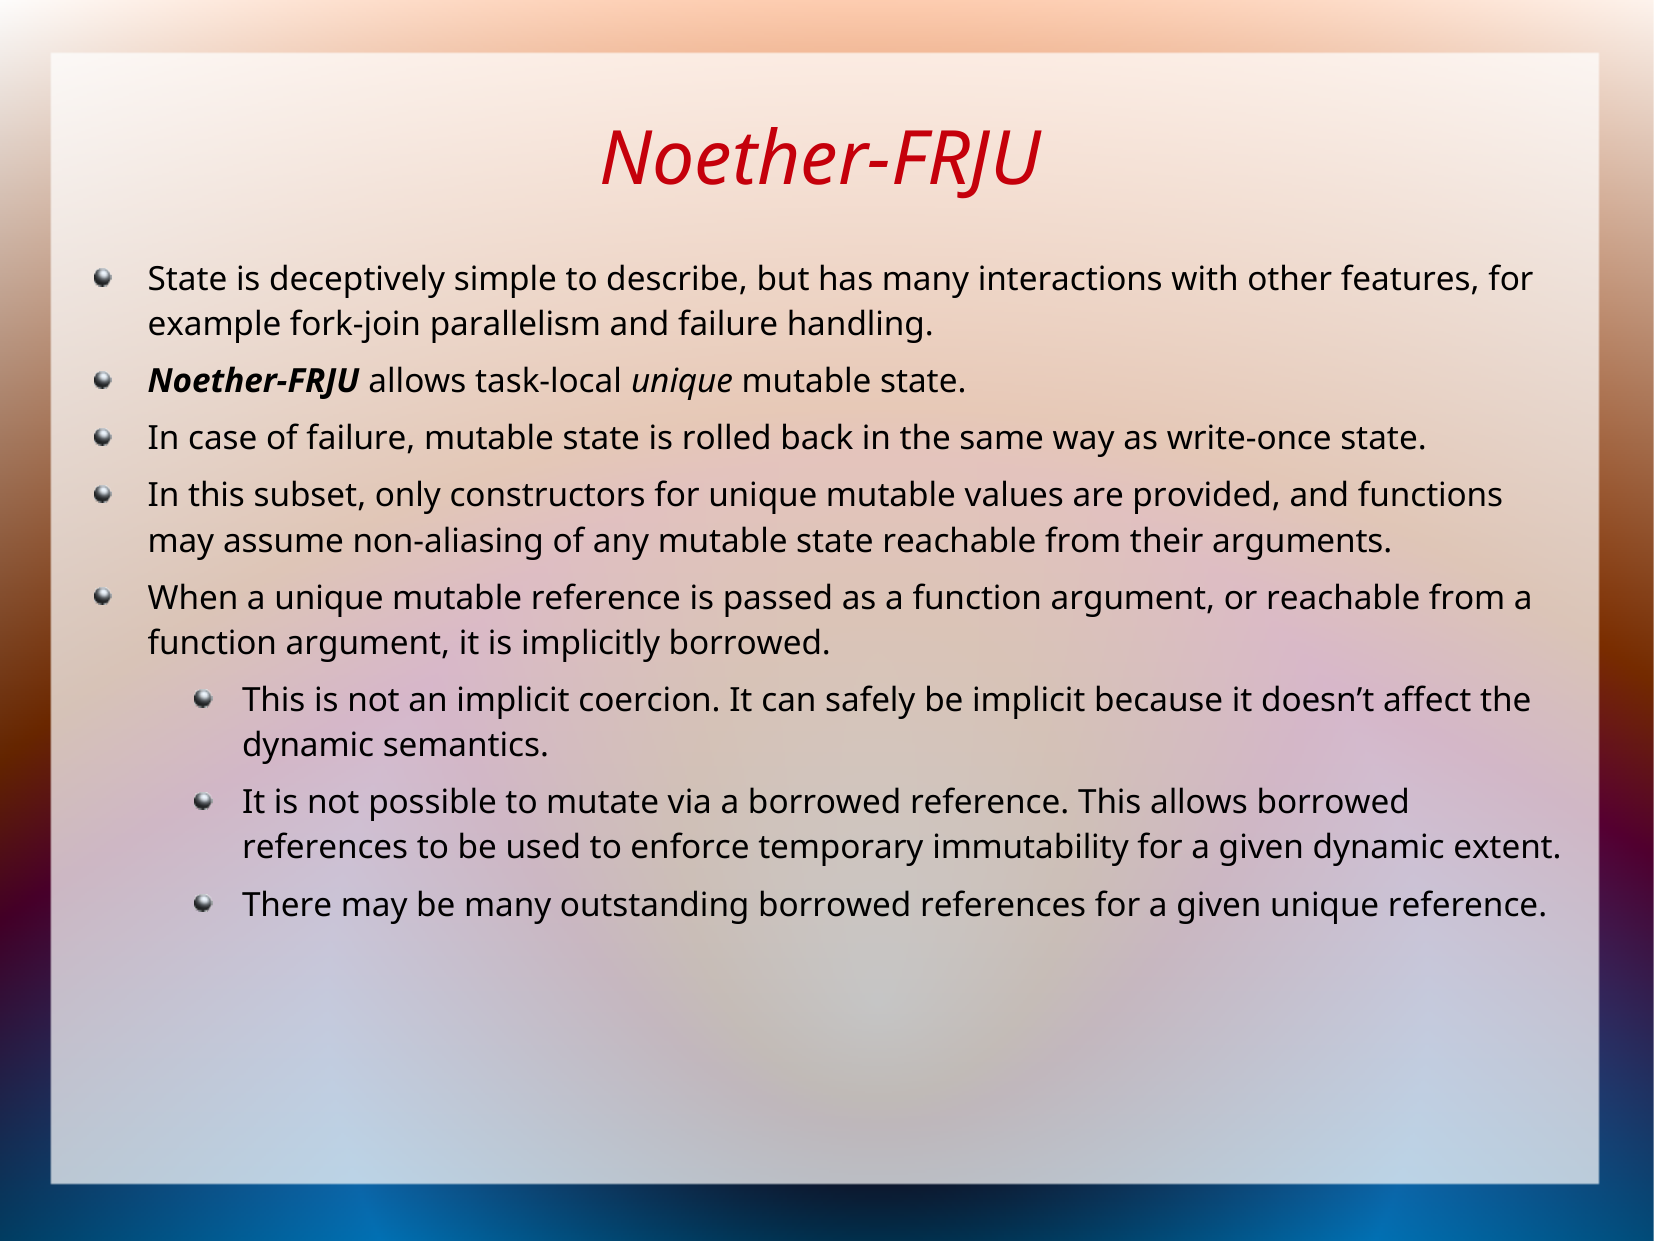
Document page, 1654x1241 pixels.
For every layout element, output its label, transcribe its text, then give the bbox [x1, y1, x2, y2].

title Noether-FRJU [76, 59, 1565, 252]
list State is deceptively simple to describe, but has many interactions with other features, for example fork-join parallelism and failure handling. Noether-FRJU allows task-local unique mutable state. In case of failure, mutable state is rolled back in the same way as write-once state. In this subset, only constructors for unique mutable values are provided, and functions may assume non-aliasing of any mutable state reachable from their arguments. When a unique mutable reference is passed as a function argument, or reachable from a function argument, it is implicitly borrowed. This is not an implicit coercion. It can safely be implicit because it doesn’t affect the dynamic semantics. It is not possible to mutate via a borrowed reference. This allows borrowed references to be used to enforce temporary immutability for a given dynamic extent. There may be many outstanding borrowed references for a given unique reference. [76, 255, 1565, 1059]
picture [0, 0, 1654, 1241]
